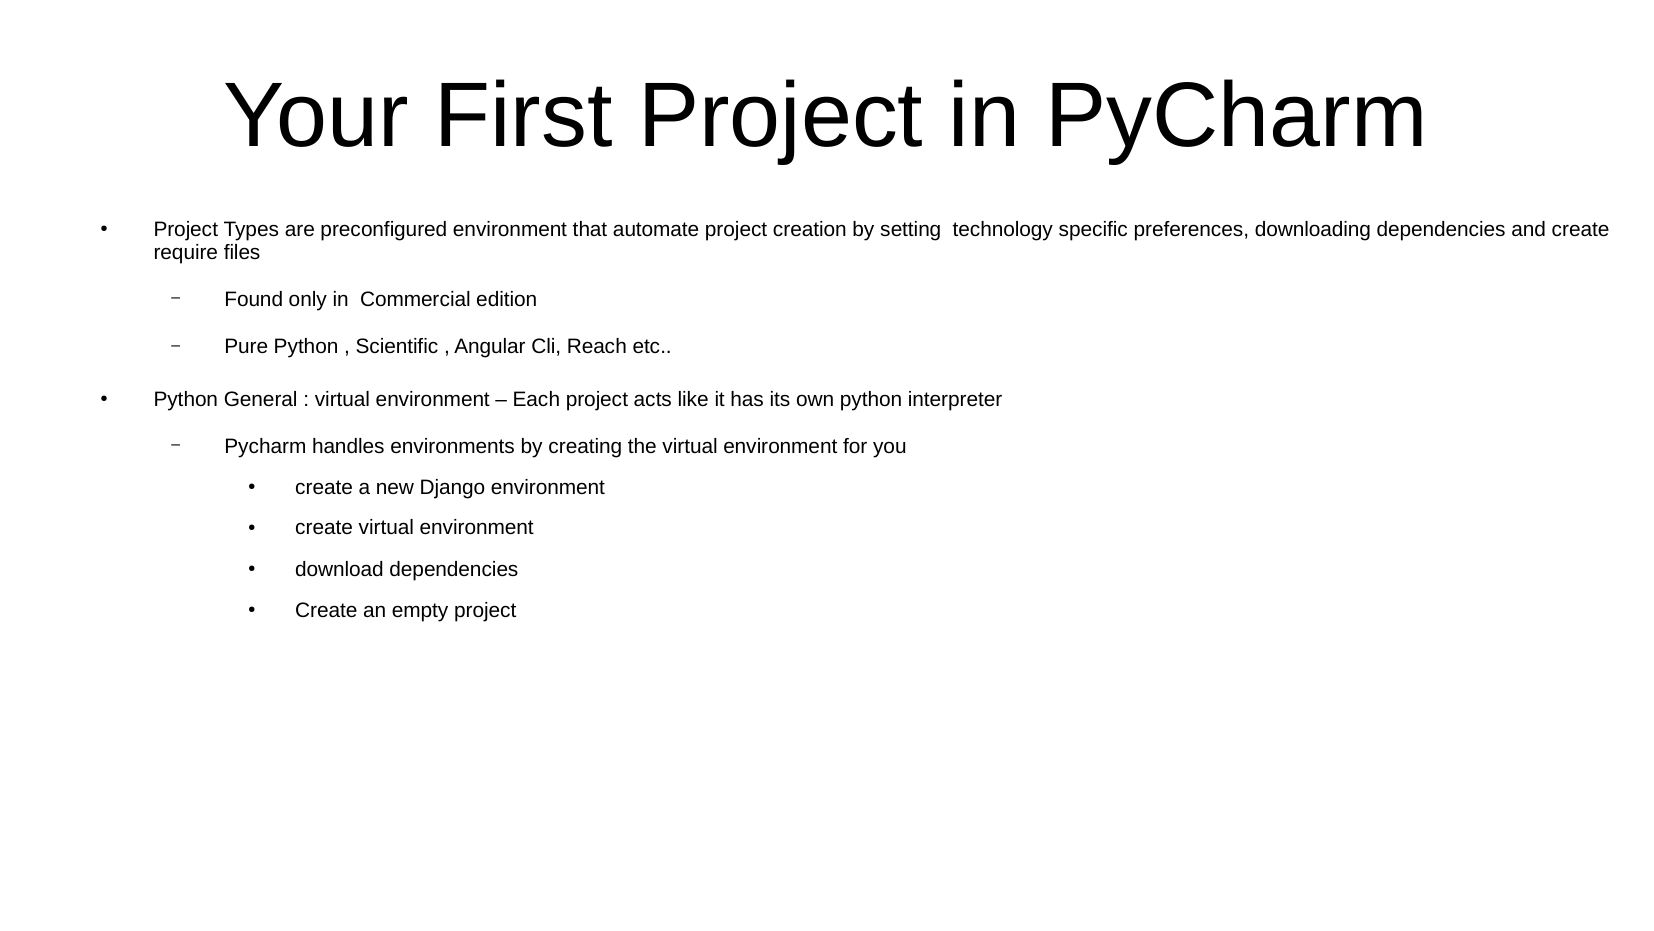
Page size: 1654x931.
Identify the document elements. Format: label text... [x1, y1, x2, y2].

list Project Types are preconfigured environment that automate project creation by setting technology specific preferences, downloading dependencies and create require files Found only in Commercial edition Pure Python , Scientific , Angular Cli, Reach etc.. Python General : virtual environment – Each project acts like it has its own python interpreter Pycharm handles environments by creating the virtual environment for you create a new Django environment create virtual environment download dependencies Create an empty project [82, 217, 1636, 901]
title Your First Project in PyCharm [82, 37, 1571, 193]
